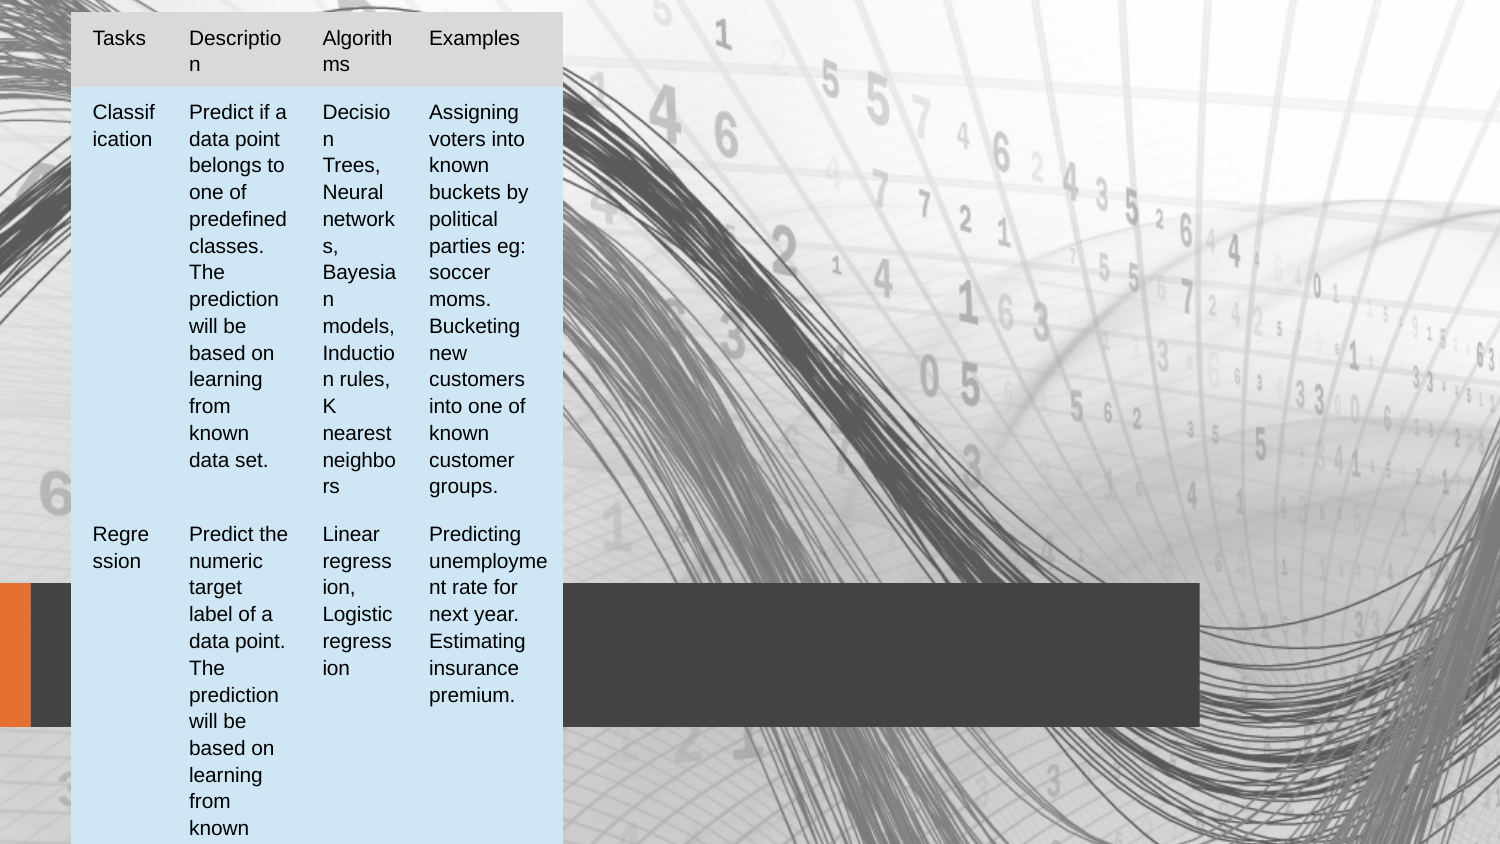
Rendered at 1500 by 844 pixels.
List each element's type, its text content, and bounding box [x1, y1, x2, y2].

table_cell Linear regression, Logistic regression [301, 509, 408, 844]
picture [0, 727, 71, 844]
table_cell Classification [71, 87, 168, 509]
table_cell Predict if a data point belongs to one of predefined classes. The prediction will be based on learning from known data set. [168, 87, 301, 509]
table_cell Assigning voters into known buckets by political parties eg: soccer moms. Bucketing new customers into one of known customer groups. [408, 87, 563, 509]
table_cell Predicting unemployment rate for next year. Estimating insurance premium. [408, 509, 563, 844]
table_cell Regression [71, 509, 168, 844]
table_cell Decision Trees, Neural networks, Bayesian models, Induction rules, K nearest neighbors [301, 87, 408, 509]
table_header Description [168, 12, 301, 87]
table_header Examples [408, 12, 563, 87]
table_header Tasks [71, 12, 168, 87]
table_header Algorithms [301, 12, 408, 87]
table_cell Predict the numeric target label of a data point. The prediction will be based on learning from known data set. [168, 509, 301, 844]
picture [0, 0, 1500, 844]
